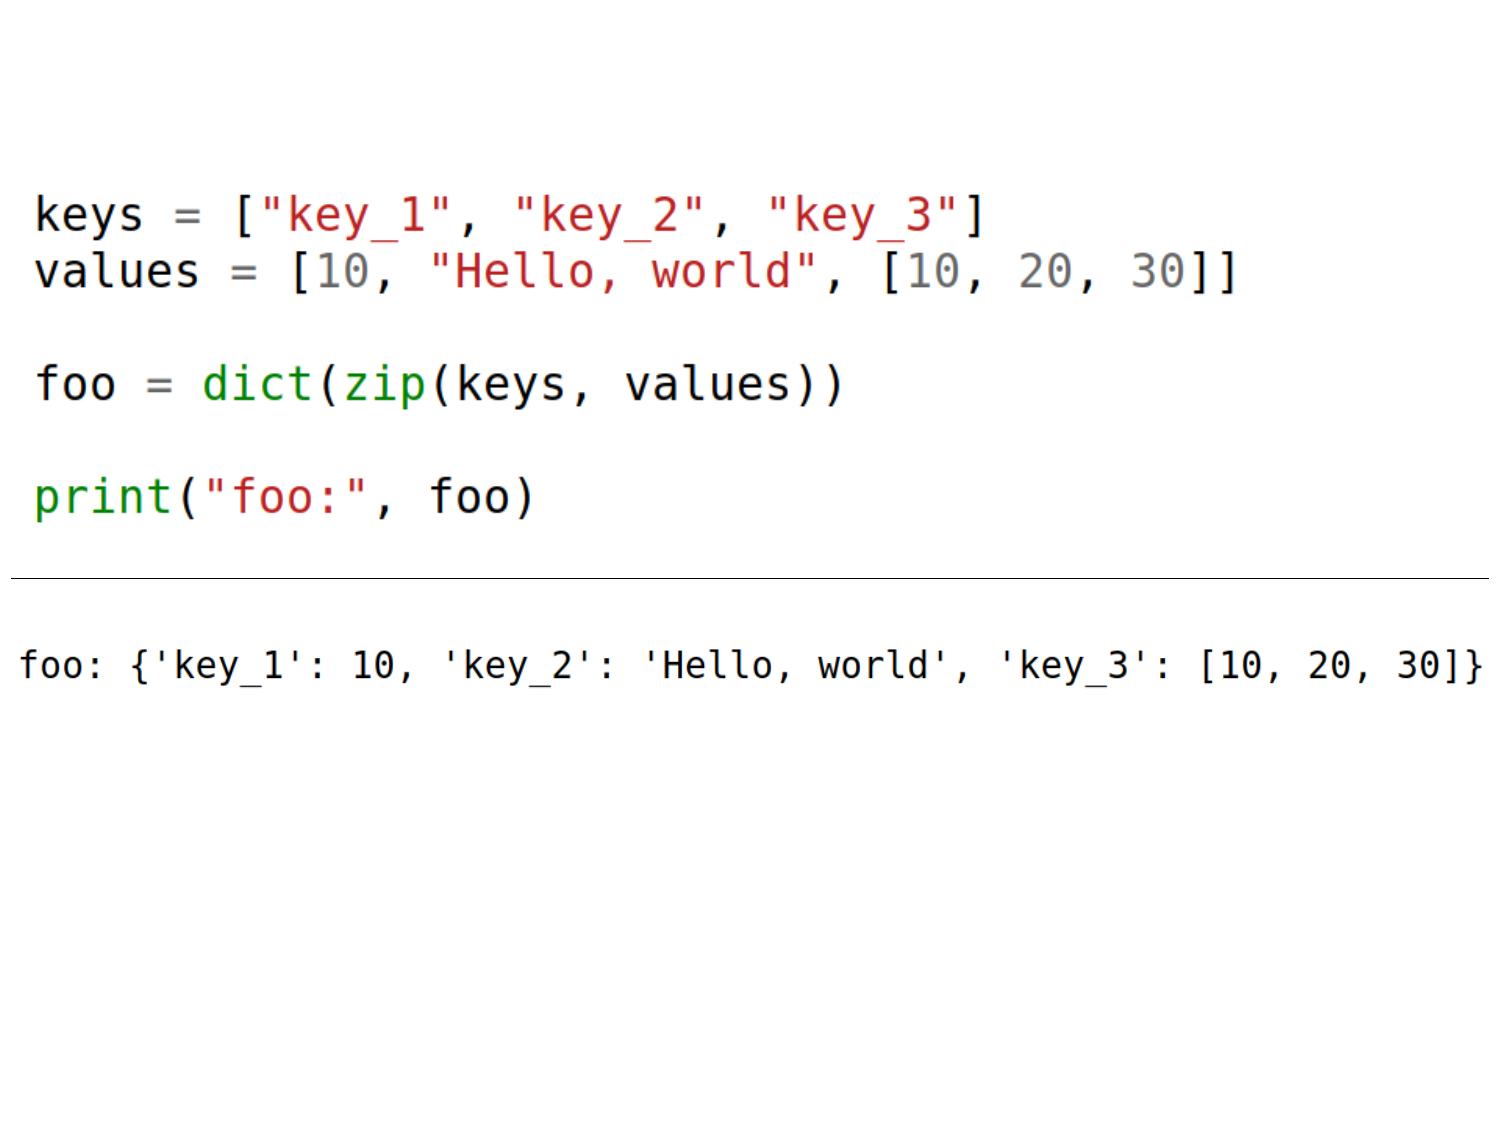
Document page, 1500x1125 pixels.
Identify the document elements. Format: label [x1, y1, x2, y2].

picture [22, 181, 1252, 532]
picture [11, 637, 1489, 702]
